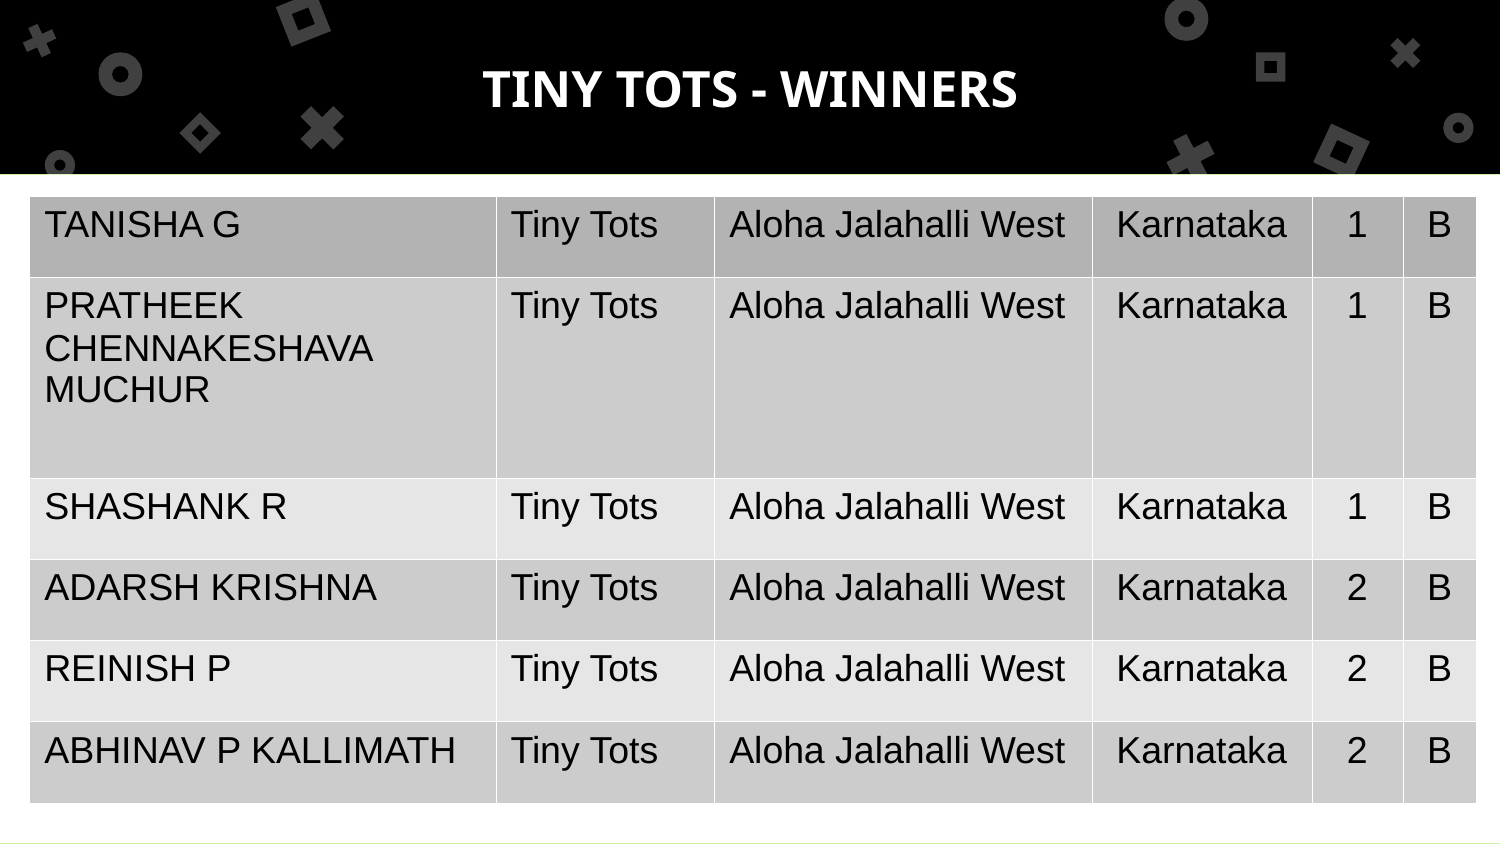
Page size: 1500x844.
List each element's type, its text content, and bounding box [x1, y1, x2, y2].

table_cell ABHINAV P KALLIMATH [30, 722, 496, 803]
table_cell Aloha Jalahalli West [715, 560, 1092, 640]
table_cell Karnataka [1093, 722, 1312, 803]
table_cell 1 [1313, 479, 1403, 559]
table_header Tiny Tots [497, 197, 714, 277]
table_header B [1404, 197, 1476, 277]
table_header 1 [1313, 197, 1403, 277]
table_cell 1 [1313, 278, 1403, 478]
text_box TINY TOTS - WINNERS [75, 0, 1425, 175]
table_cell 2 [1313, 560, 1403, 640]
table_cell B [1404, 722, 1476, 803]
table_header TANISHA G [30, 197, 496, 277]
table_cell B [1404, 560, 1476, 640]
table_cell B [1404, 641, 1476, 721]
table_cell Karnataka [1093, 560, 1312, 640]
table_cell Aloha Jalahalli West [715, 722, 1092, 803]
table_cell Karnataka [1093, 641, 1312, 721]
table_cell Aloha Jalahalli West [715, 278, 1092, 478]
table_cell B [1404, 278, 1476, 478]
table_cell Tiny Tots [497, 278, 714, 478]
table_cell Karnataka [1093, 479, 1312, 559]
table_cell SHASHANK R [30, 479, 496, 559]
table_cell Karnataka [1093, 278, 1312, 478]
table_cell Tiny Tots [497, 479, 714, 559]
table_cell Tiny Tots [497, 722, 714, 803]
table_cell 2 [1313, 722, 1403, 803]
table_header Karnataka [1093, 197, 1312, 277]
table_cell B [1404, 479, 1476, 559]
table_cell ADARSH KRISHNA [30, 560, 496, 640]
table_cell Tiny Tots [497, 560, 714, 640]
table_header Aloha Jalahalli West [715, 197, 1092, 277]
table_cell Tiny Tots [497, 641, 714, 721]
table_cell 2 [1313, 641, 1403, 721]
table_cell Aloha Jalahalli West [715, 479, 1092, 559]
table_cell Aloha Jalahalli West [715, 641, 1092, 721]
table_cell REINISH P [30, 641, 496, 721]
table_cell PRATHEEK CHENNAKESHAVA MUCHUR [30, 278, 496, 478]
